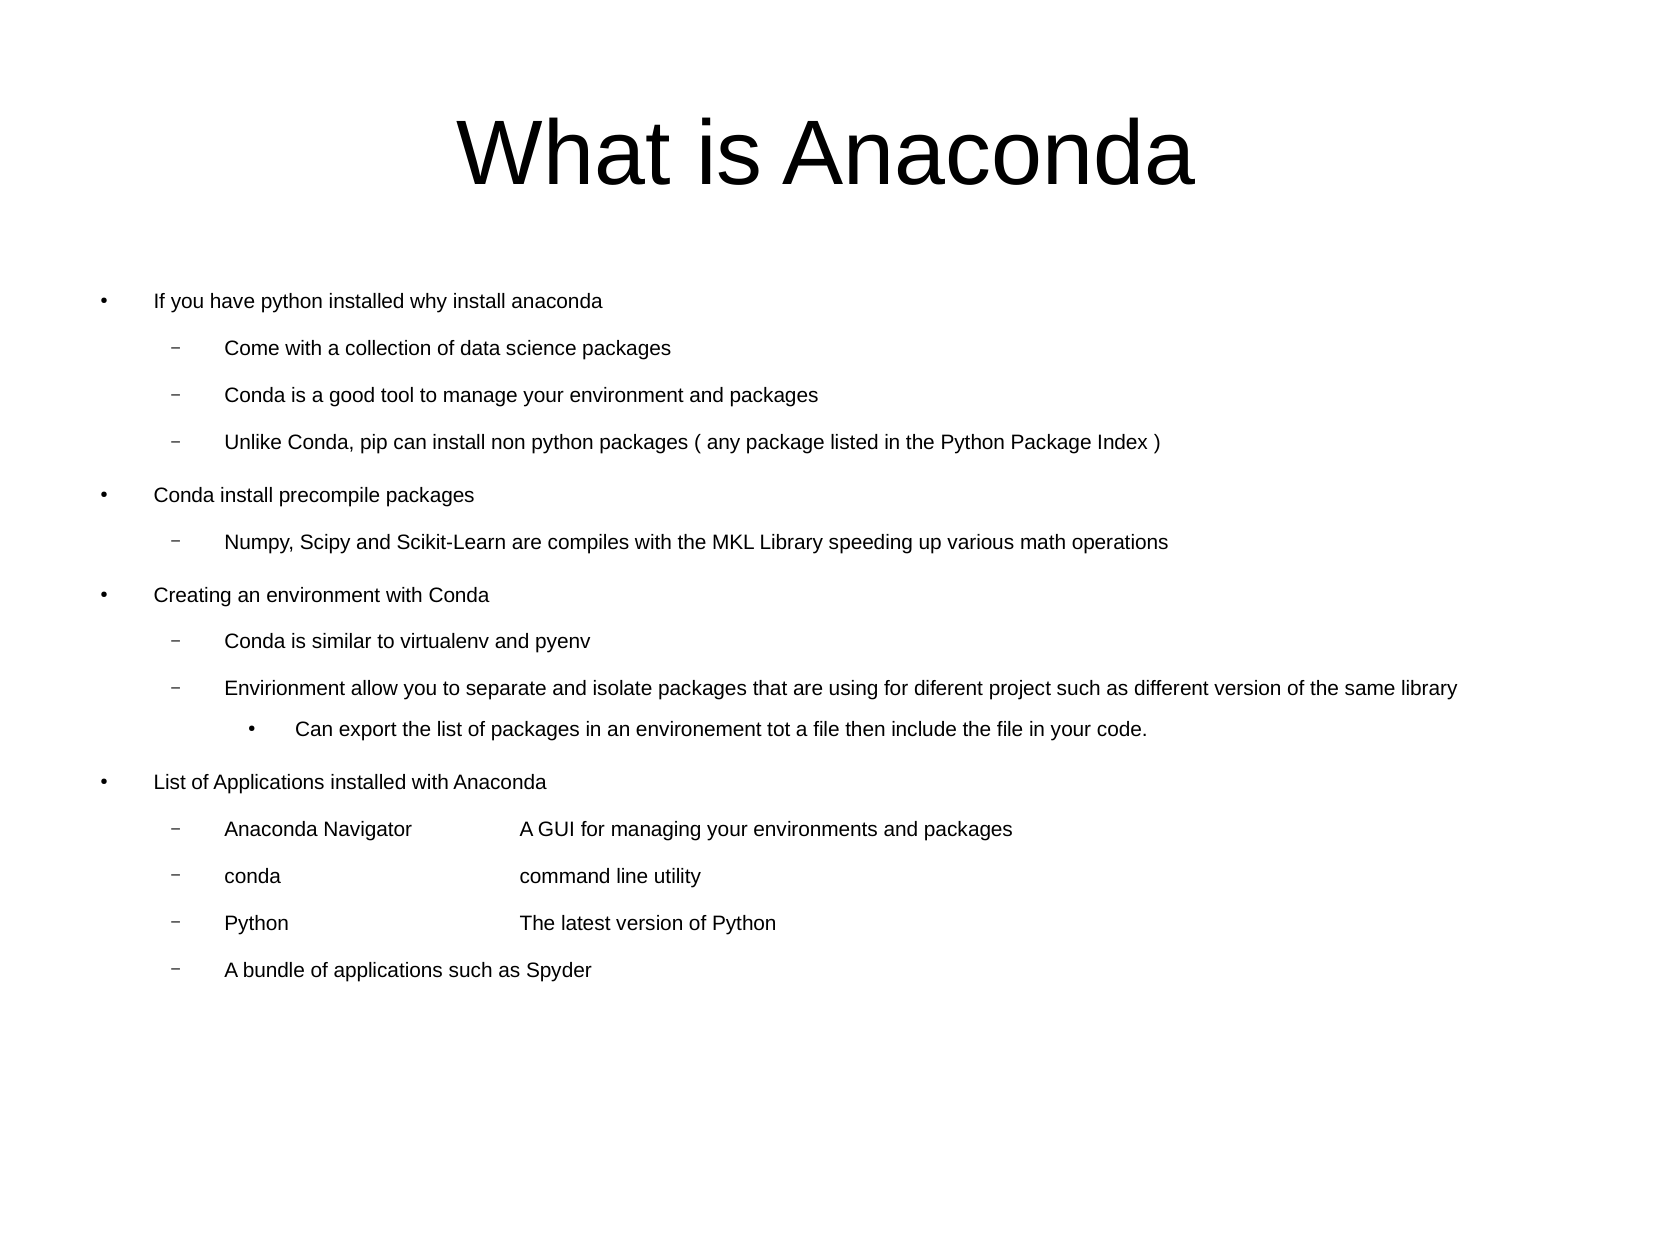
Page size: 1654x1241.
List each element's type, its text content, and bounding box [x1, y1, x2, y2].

list If you have python installed why install anaconda Come with a collection of data science packages Conda is a good tool to manage your environment and packages Unlike Conda, pip can install non python packages ( any package listed in the Python Package Index ) Conda install precompile packages Numpy, Scipy and Scikit-Learn are compiles with the MKL Library speeding up various math operations Creating an environment with Conda Conda is similar to virtualenv and pyenv Envirionment allow you to separate and isolate packages that are using for diferent project such as different version of the same library Can export the list of packages in an environement tot a file then include the file in your code. List of Applications installed with Anaconda Anaconda Navigator A GUI for managing your environments and packages conda command line utility Python The latest version of Python A bundle of applications such as Spyder [82, 290, 1571, 1217]
title What is Anaconda [82, 49, 1571, 257]
